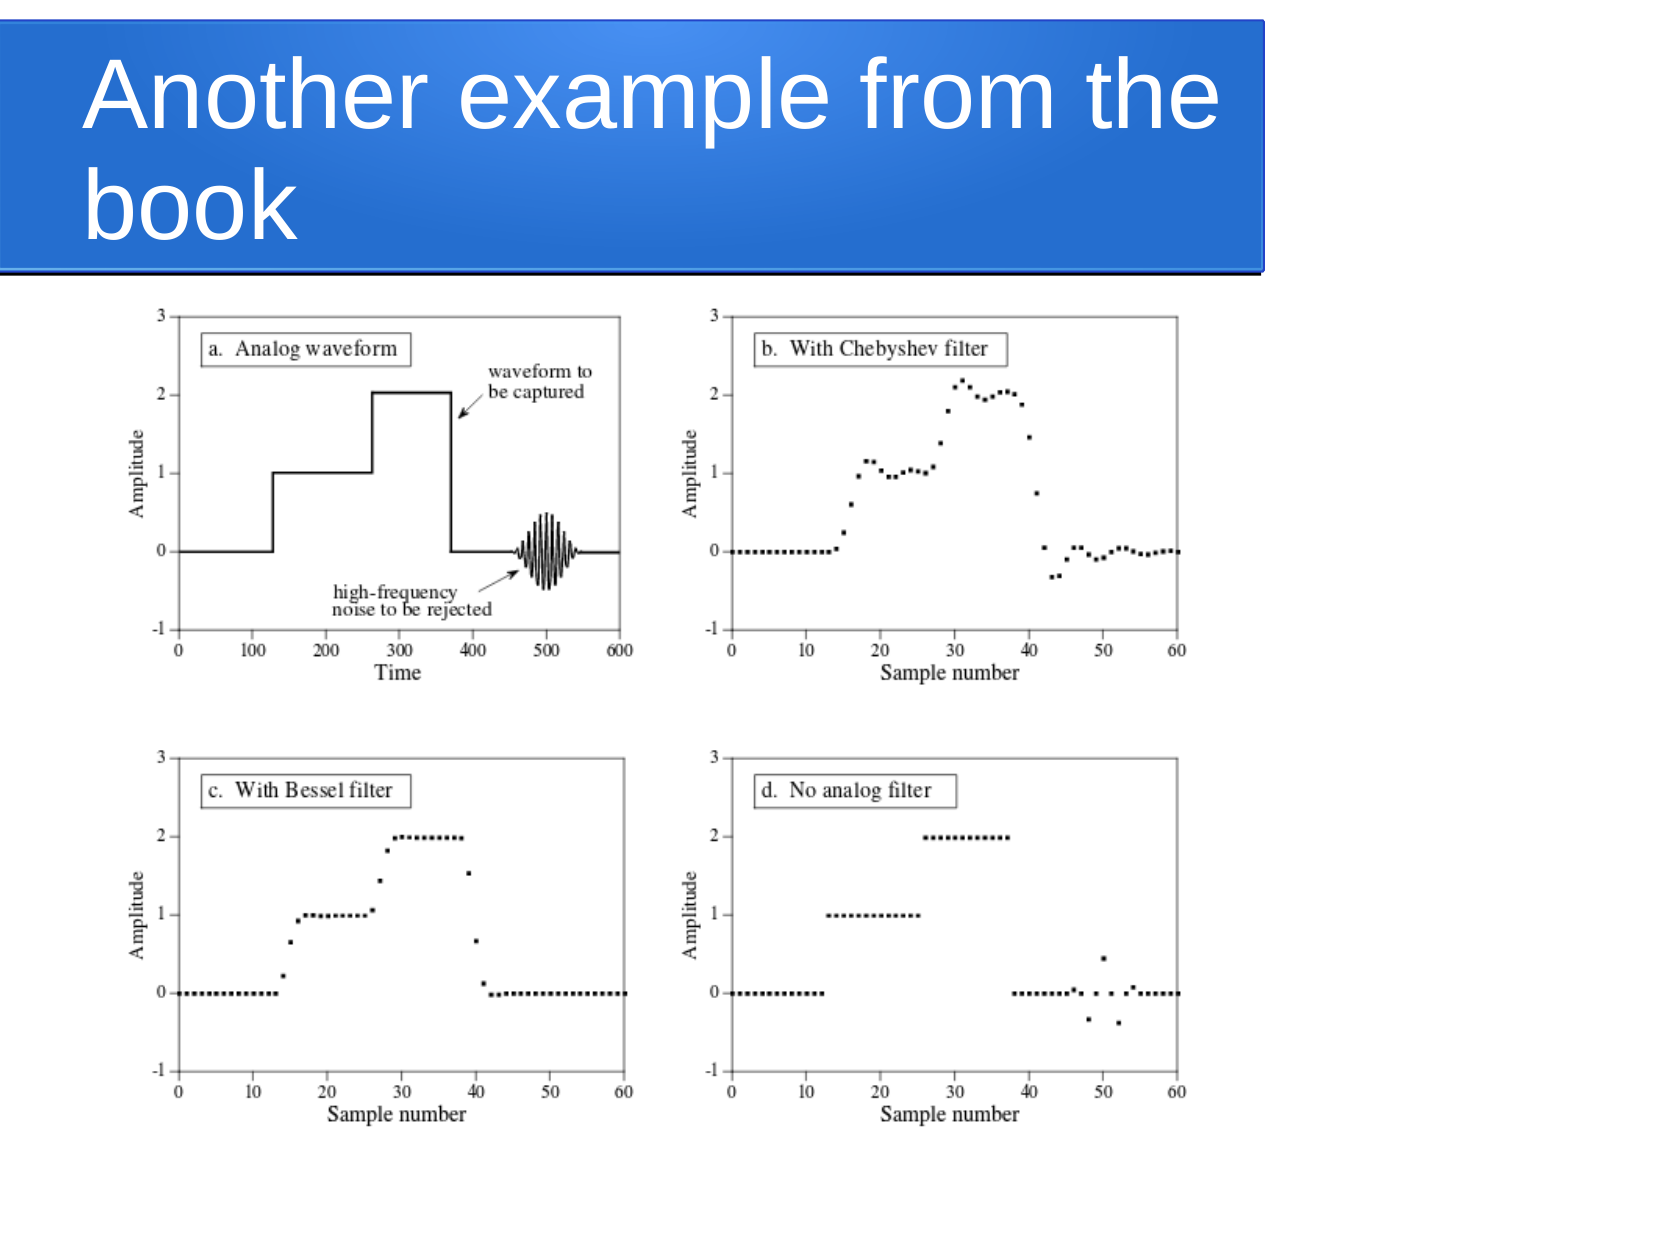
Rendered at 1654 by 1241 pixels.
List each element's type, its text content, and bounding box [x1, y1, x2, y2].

title Another example from the book [82, 39, 1235, 260]
picture [65, 284, 1216, 1153]
